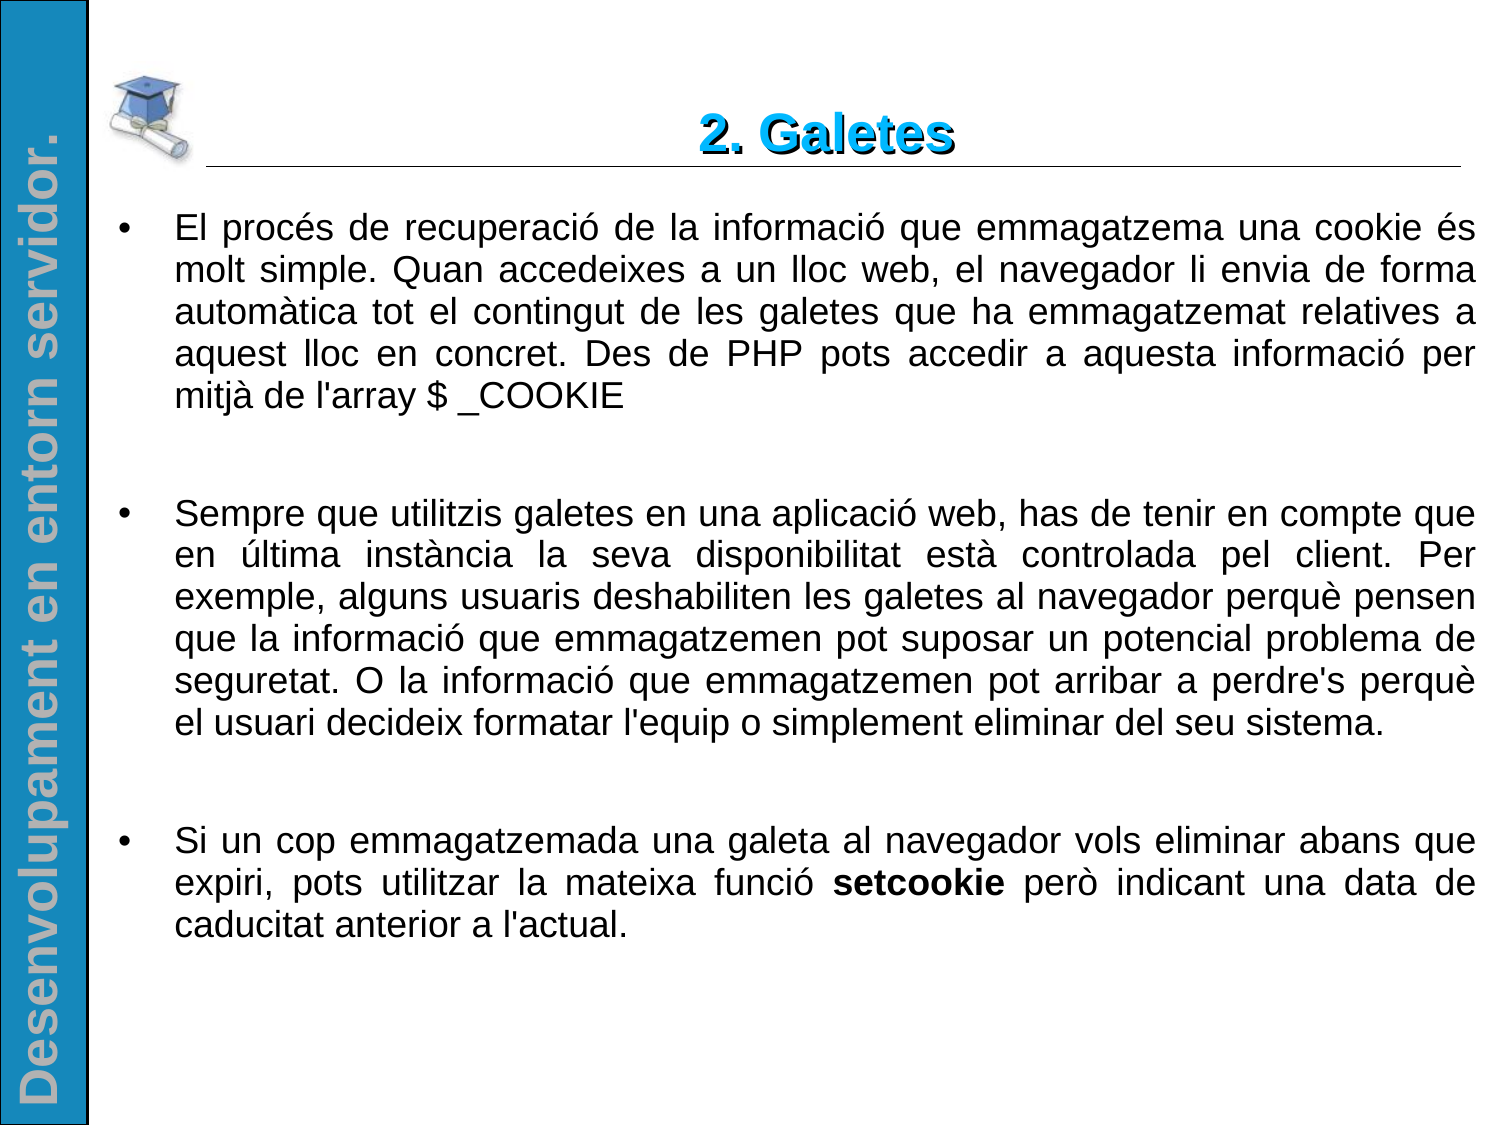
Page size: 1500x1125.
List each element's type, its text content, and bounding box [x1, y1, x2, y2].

list El procés de recuperació de la informació que emmagatzema una cookie és molt simple. Quan accedeixes a un lloc web, el navegador li envia de forma automàtica tot el contingut de les galetes que ha emmagatzemat relatives a aquest lloc en concret. Des de PHP pots accedir a aquesta informació per mitjà de l'array $ _COOKIE Sempre que utilitzis galetes en una aplicació web, has de tenir en compte que en última instància la seva disponibilitat està controlada pel client. Per exemple, alguns usuaris deshabiliten les galetes al navegador perquè pensen que la informació que emmagatzemen pot suposar un potencial problema de seguretat. O la informació que emmagatzemen pot arribar a perdre's perquè el usuari decideix formatar l'equip o simplement eliminar del seu sistema. Si un cop emmagatzemada una galeta al navegador vols eliminar abans que expiri, pots utilitzar la mateixa funció setcookie però indicant una data de caducitat anterior a l'actual. [118, 206, 1477, 950]
title 2. Galetes [206, 88, 1447, 178]
picture [93, 61, 206, 174]
